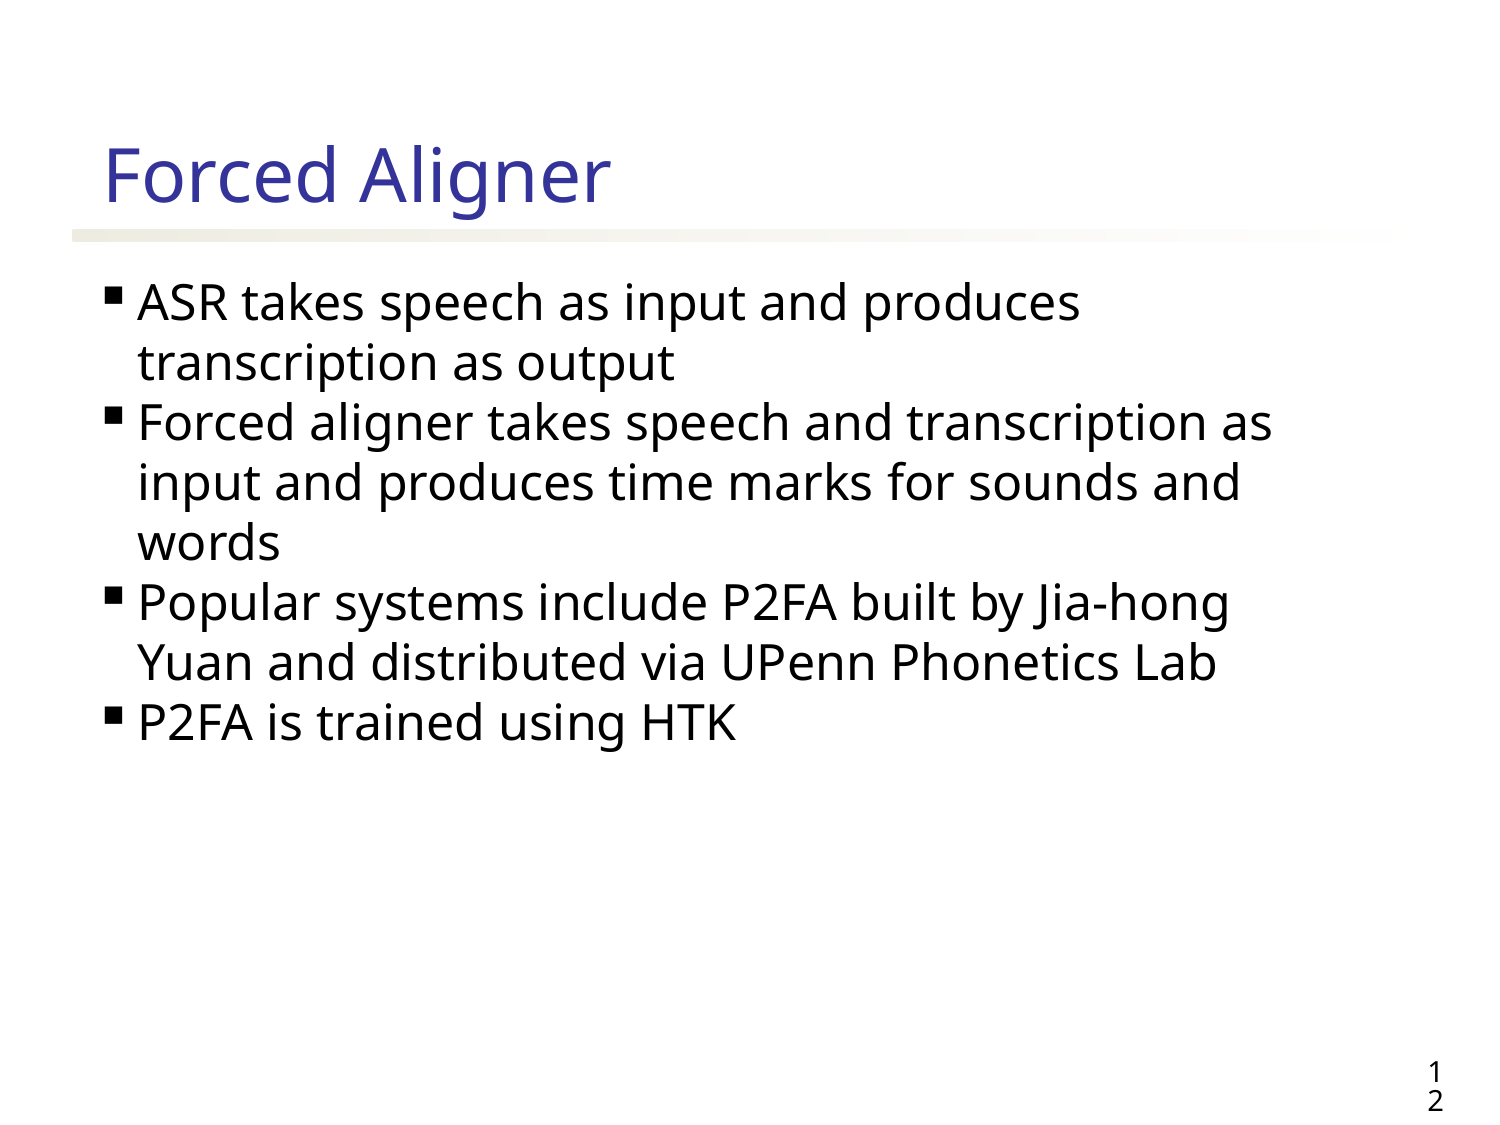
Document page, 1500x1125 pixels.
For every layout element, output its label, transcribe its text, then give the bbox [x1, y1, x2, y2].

text_box <number> [1412, 1025, 1475, 1100]
text_box ASR takes speech as input and produces transcription as output Forced aligner takes speech and transcription as input and produces time marks for sounds and words Popular systems include P2FA built by Jia-hong Yuan and distributed via UPenn Phonetics Lab P2FA is trained using HTK [87, 262, 1363, 938]
text_box Forced Aligner [87, 37, 1304, 225]
